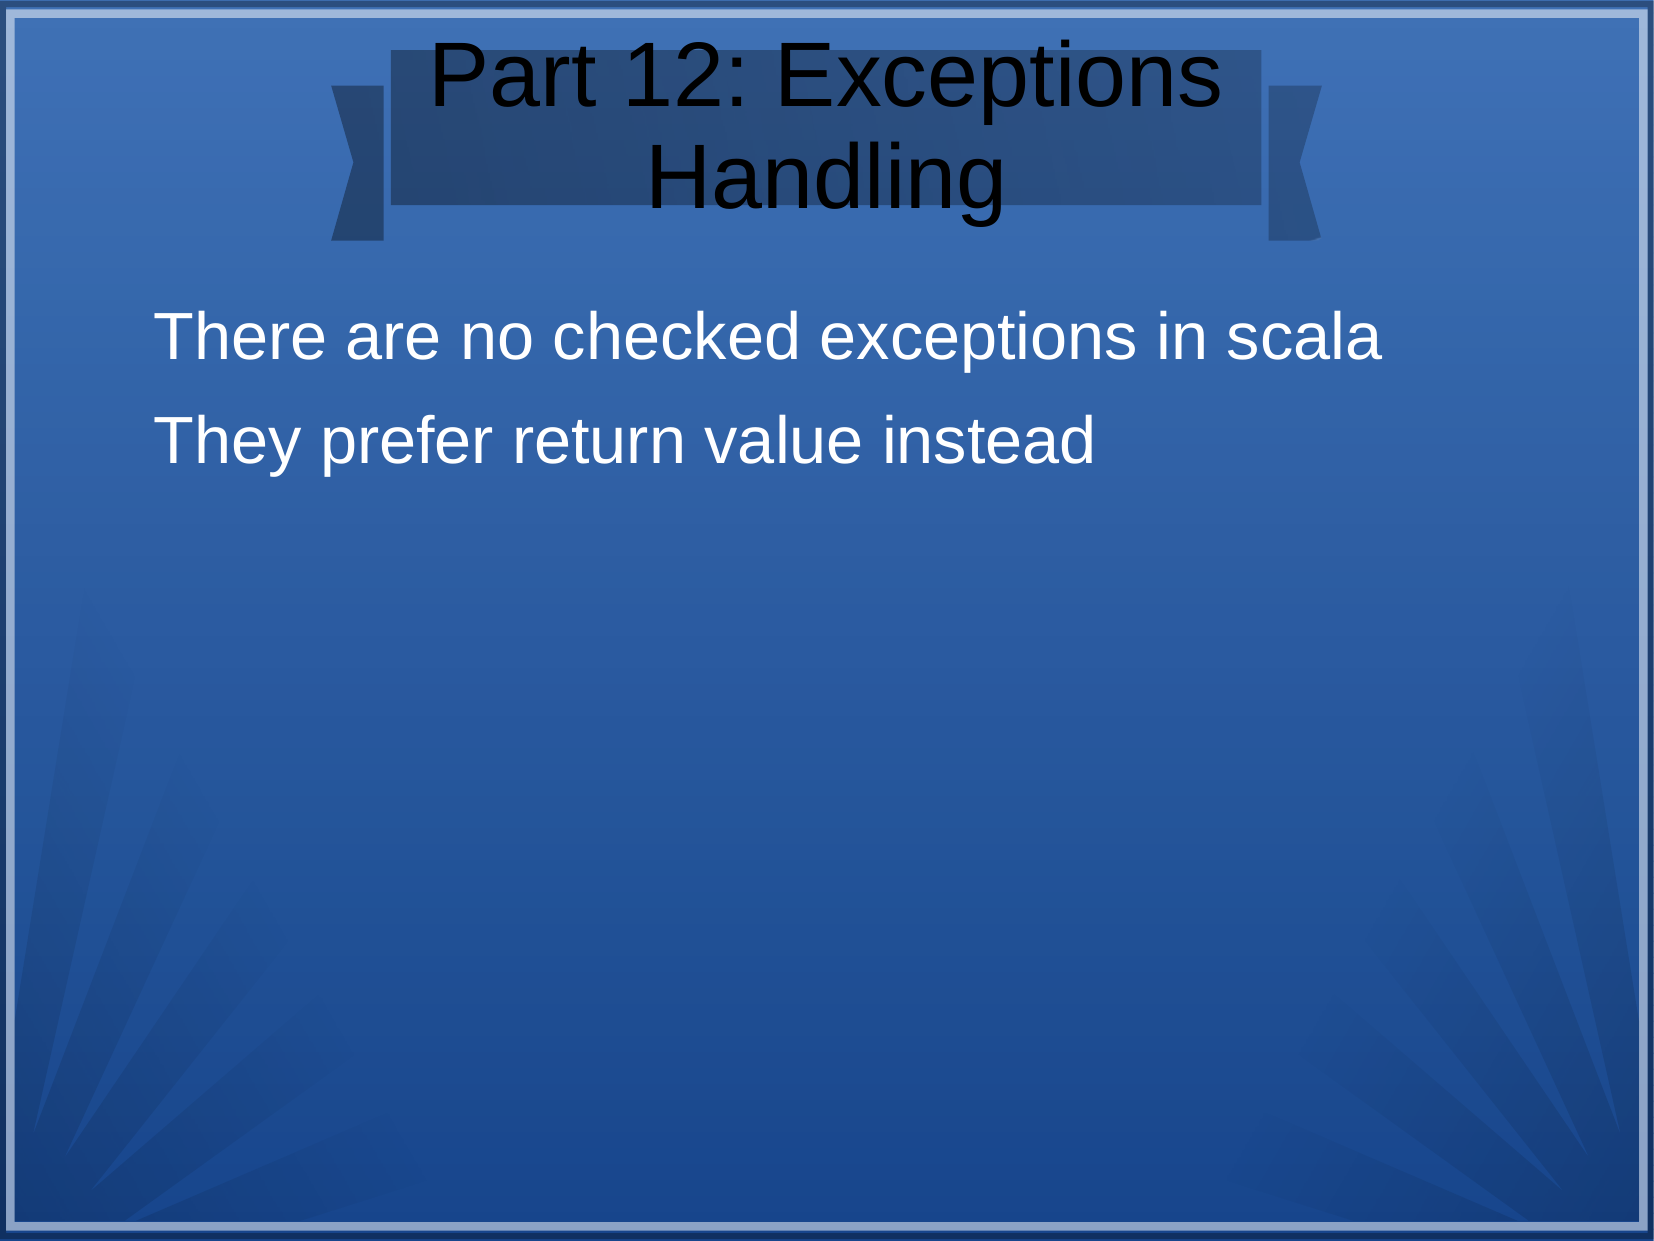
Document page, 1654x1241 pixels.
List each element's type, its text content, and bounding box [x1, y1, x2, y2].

title Part 12: Exceptions Handling [389, 23, 1264, 229]
list There are no checked exceptions in scala They prefer return value instead [82, 299, 1571, 1241]
